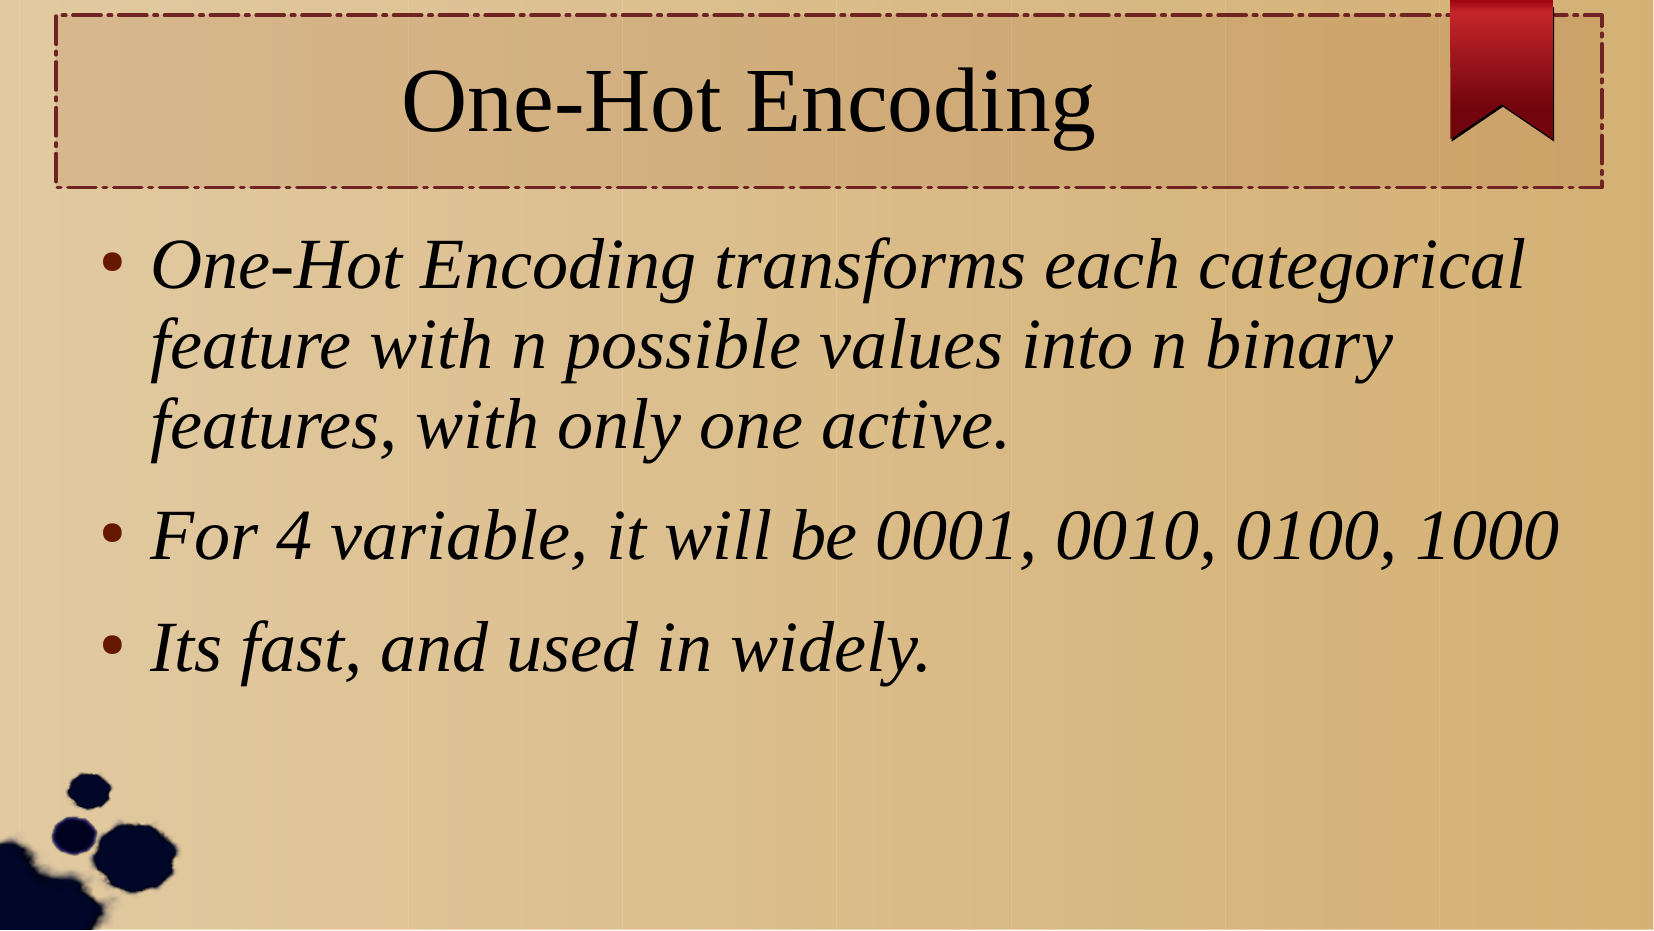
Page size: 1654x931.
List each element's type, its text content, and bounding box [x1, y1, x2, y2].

title One-Hot Encoding [59, 11, 1441, 189]
list One-Hot Encoding transforms each categorical feature with n possible values into n binary features, with only one active. For 4 variable, it will be 0001, 0010, 0100, 1000 Its fast, and used in widely. [82, 224, 1571, 764]
